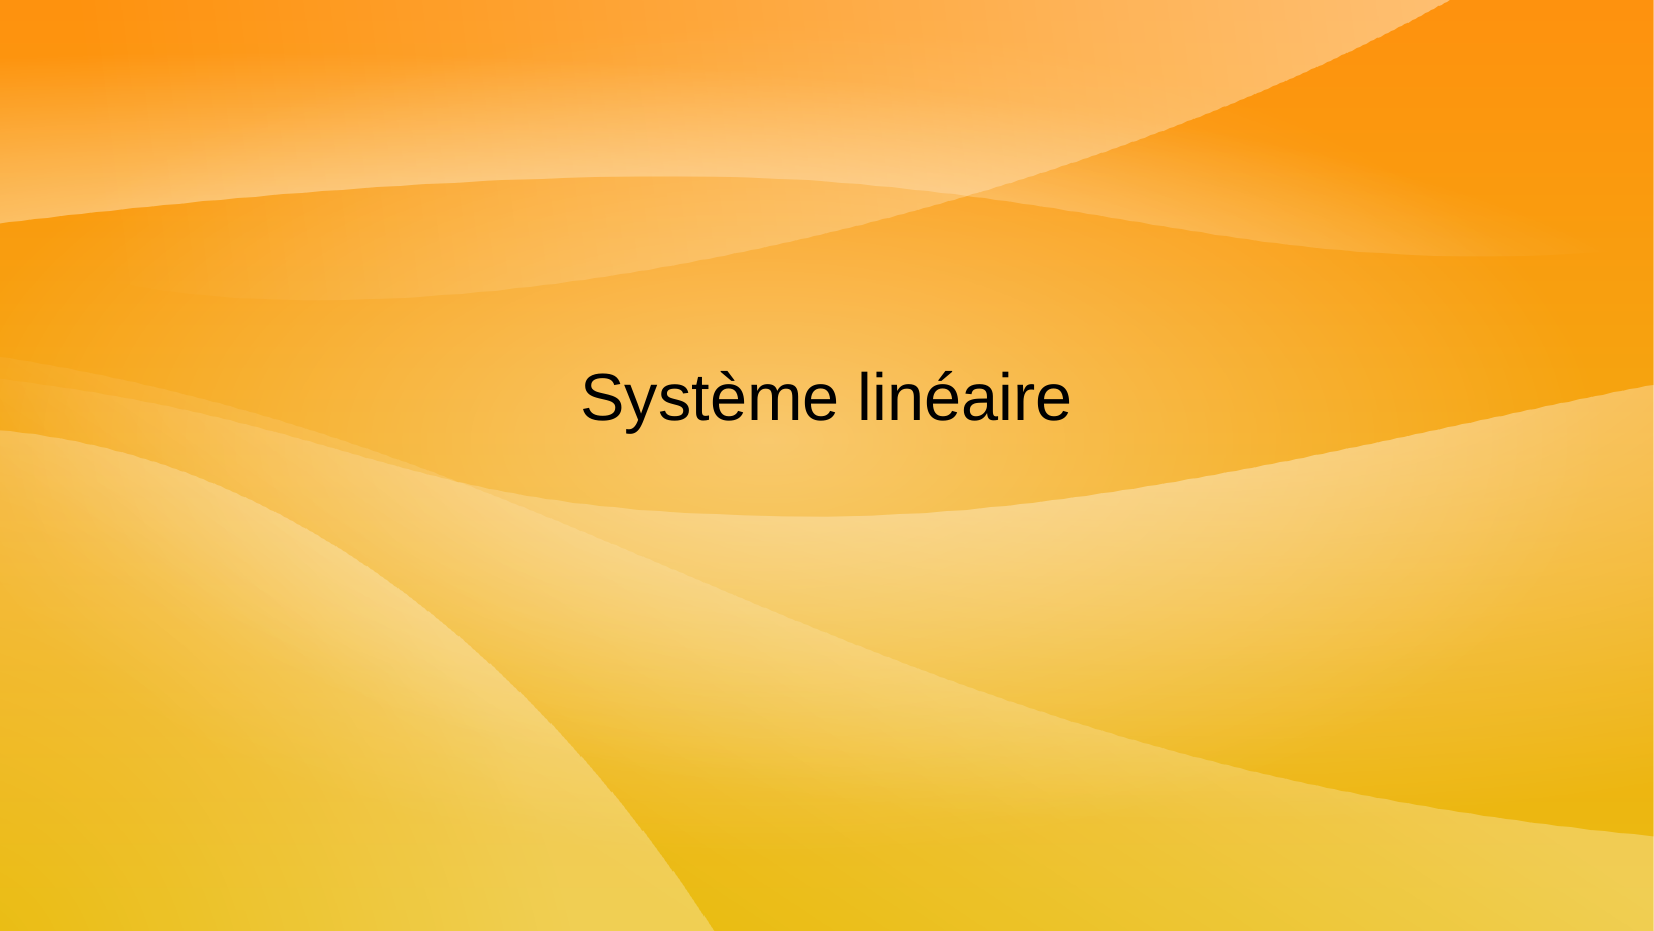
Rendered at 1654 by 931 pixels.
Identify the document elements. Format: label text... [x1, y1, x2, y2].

subtitle Système linéaire [82, 37, 1571, 757]
picture [0, 0, 1654, 931]
